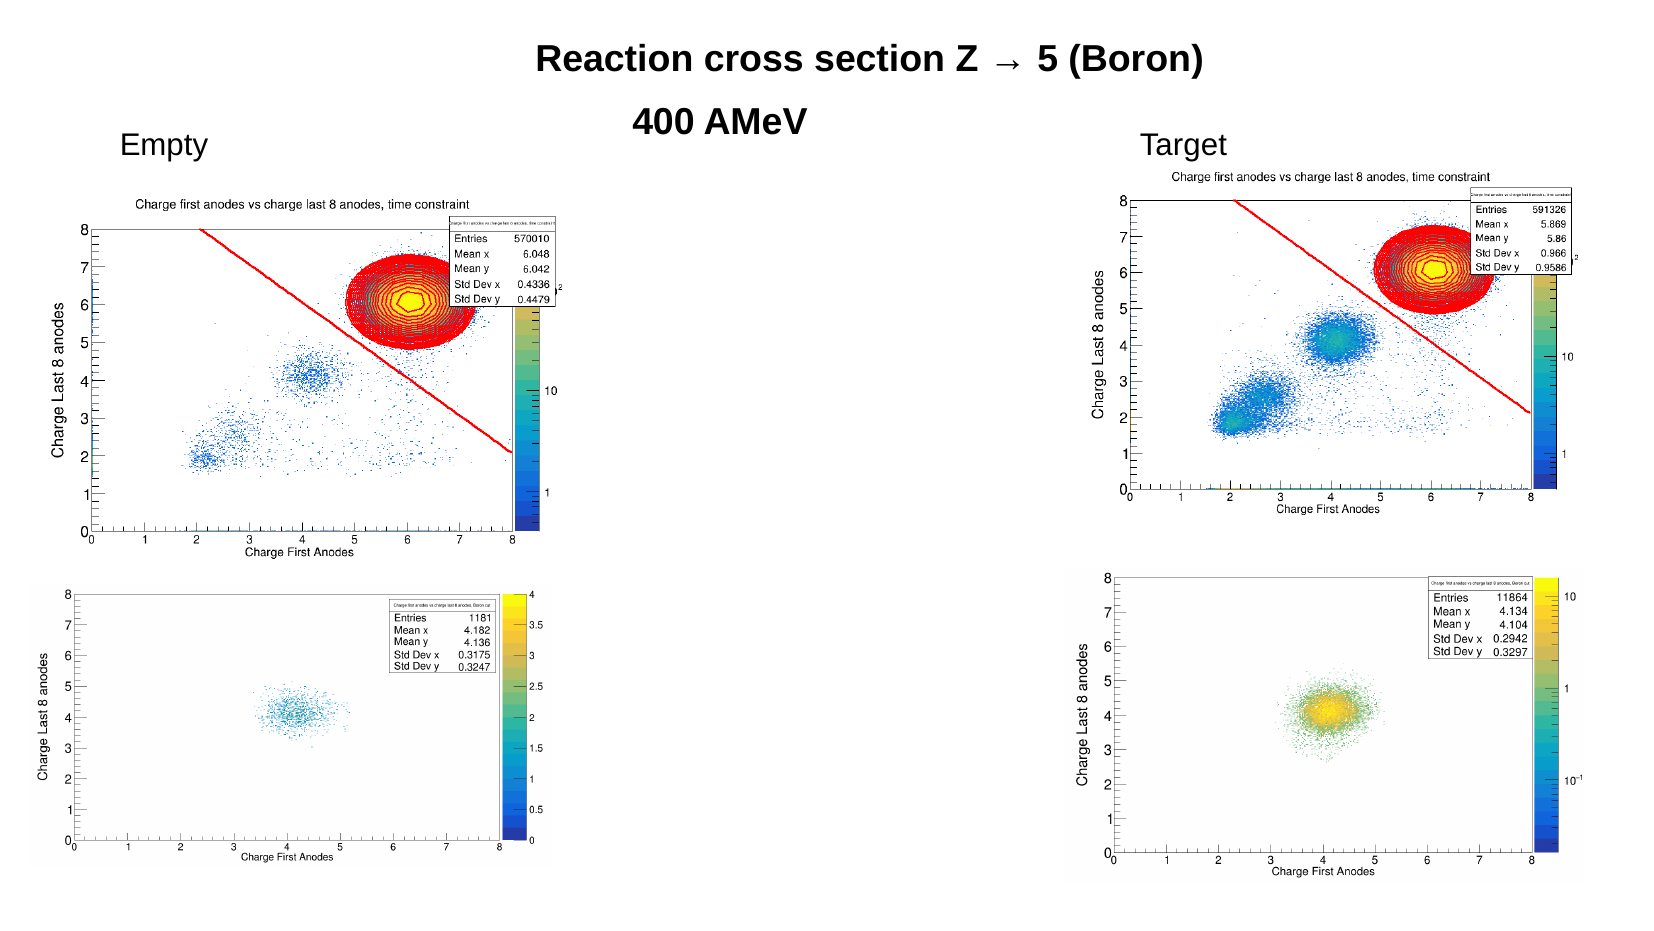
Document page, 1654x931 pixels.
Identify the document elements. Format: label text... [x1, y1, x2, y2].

text_box 400 AMeV [405, 93, 1036, 151]
picture [39, 191, 565, 570]
text_box Target [1125, 120, 1546, 164]
picture [1080, 164, 1581, 526]
picture [30, 584, 553, 867]
picture [1065, 569, 1584, 886]
text_box Empty [105, 120, 526, 170]
text_box Reaction cross section Z → 5 (Boron) [195, 30, 1546, 87]
